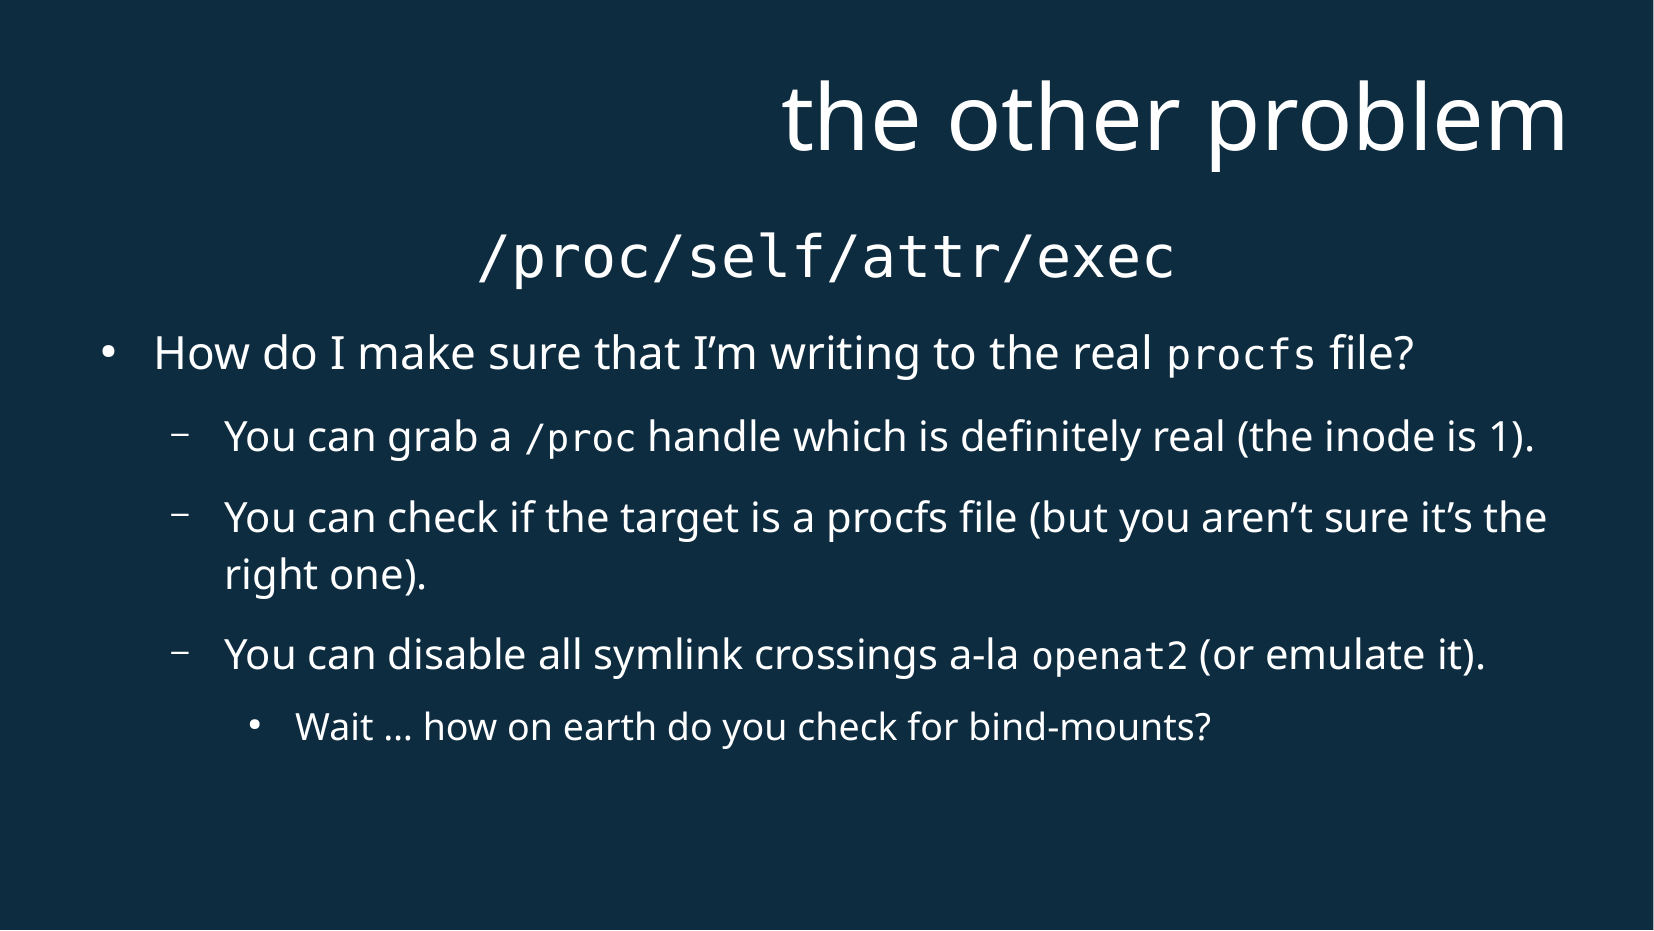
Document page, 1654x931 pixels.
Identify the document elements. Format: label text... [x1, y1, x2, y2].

list /proc/self/attr/exec How do I make sure that I’m writing to the real procfs file? You can grab a /proc handle which is definitely real (the inode is 1). You can check if the target is a procfs file (but you aren’t sure it’s the right one). You can disable all symlink crossings a-la openat2 (or emulate it). Wait … how on earth do you check for bind-mounts? [82, 217, 1571, 758]
title the other problem [82, 37, 1571, 193]
